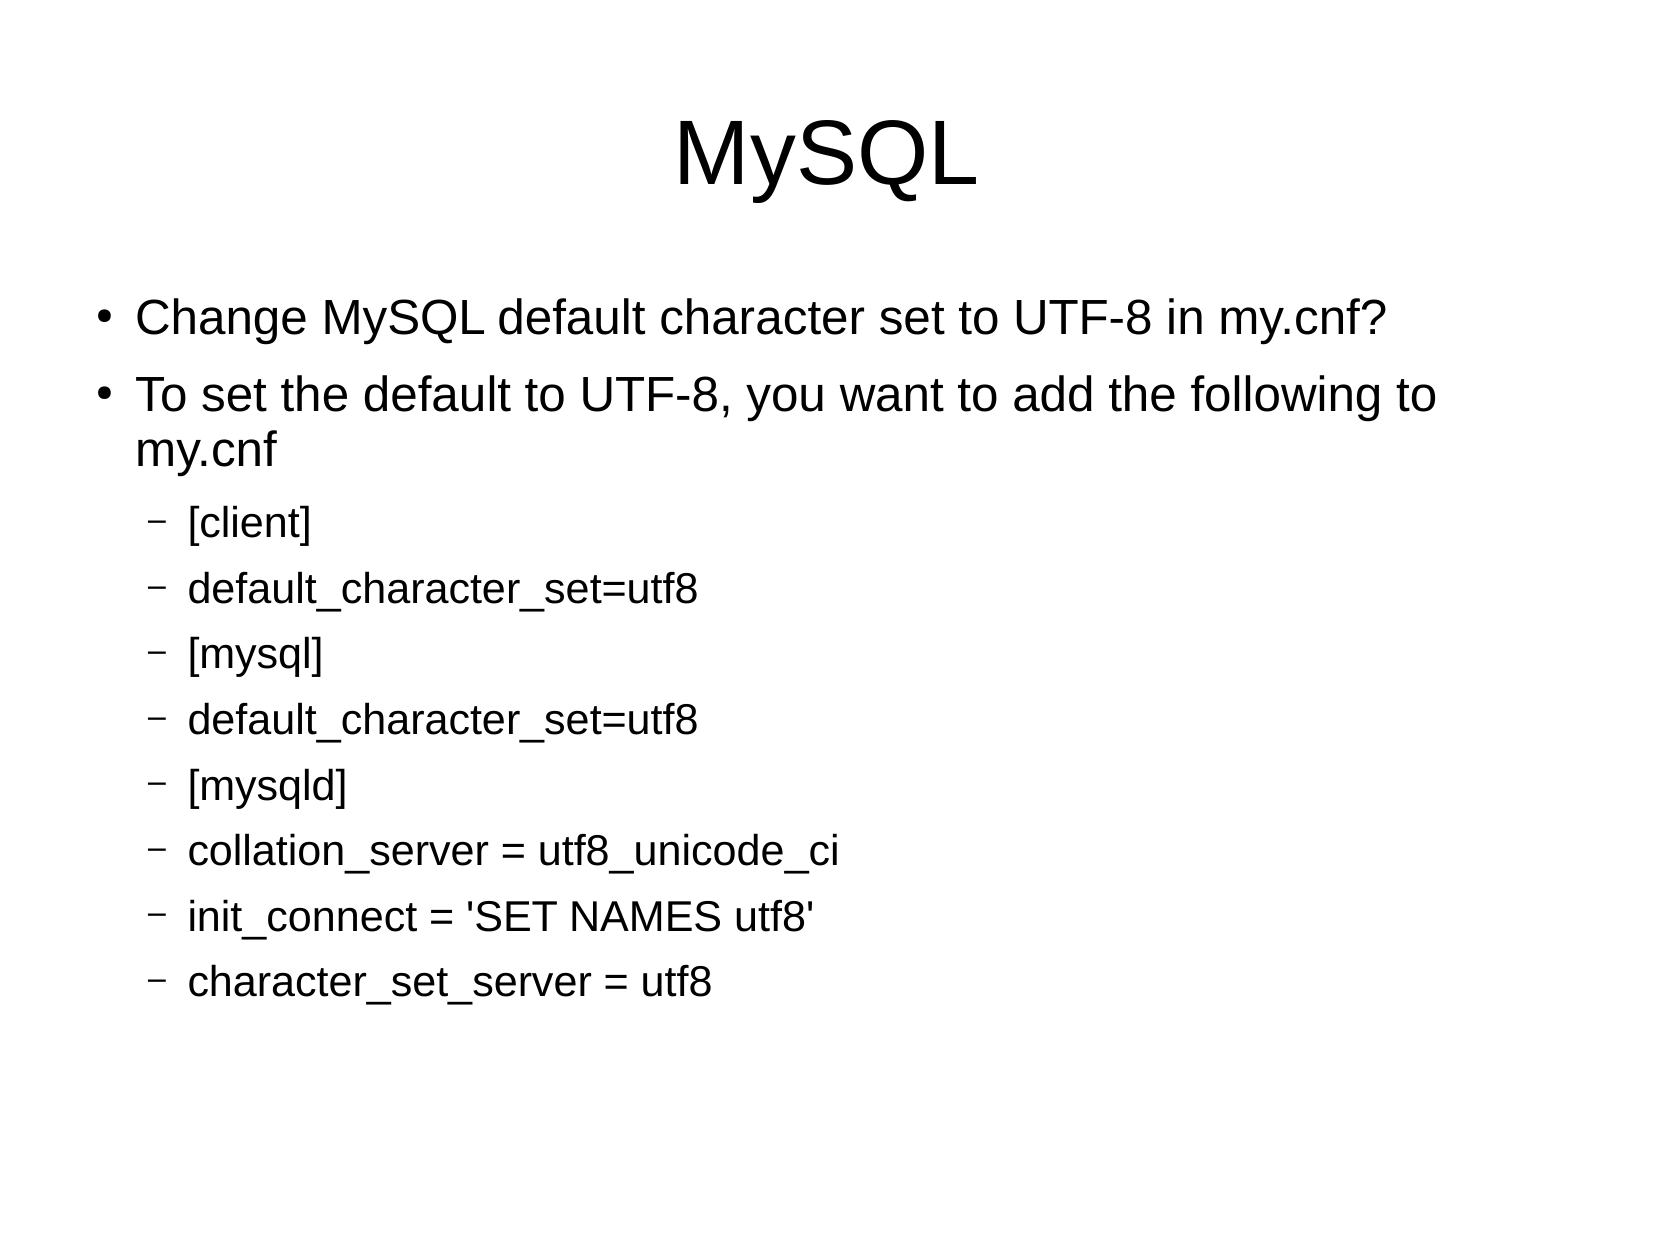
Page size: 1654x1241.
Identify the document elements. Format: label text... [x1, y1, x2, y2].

title MySQL [82, 49, 1571, 257]
list Change MySQL default character set to UTF-8 in my.cnf? To set the default to UTF-8, you want to add the following to my.cnf [client] default_character_set=utf8 [mysql] default_character_set=utf8 [mysqld] collation_server = utf8_unicode_ci init_connect = 'SET NAMES utf8' character_set_server = utf8 [82, 290, 1571, 1010]
